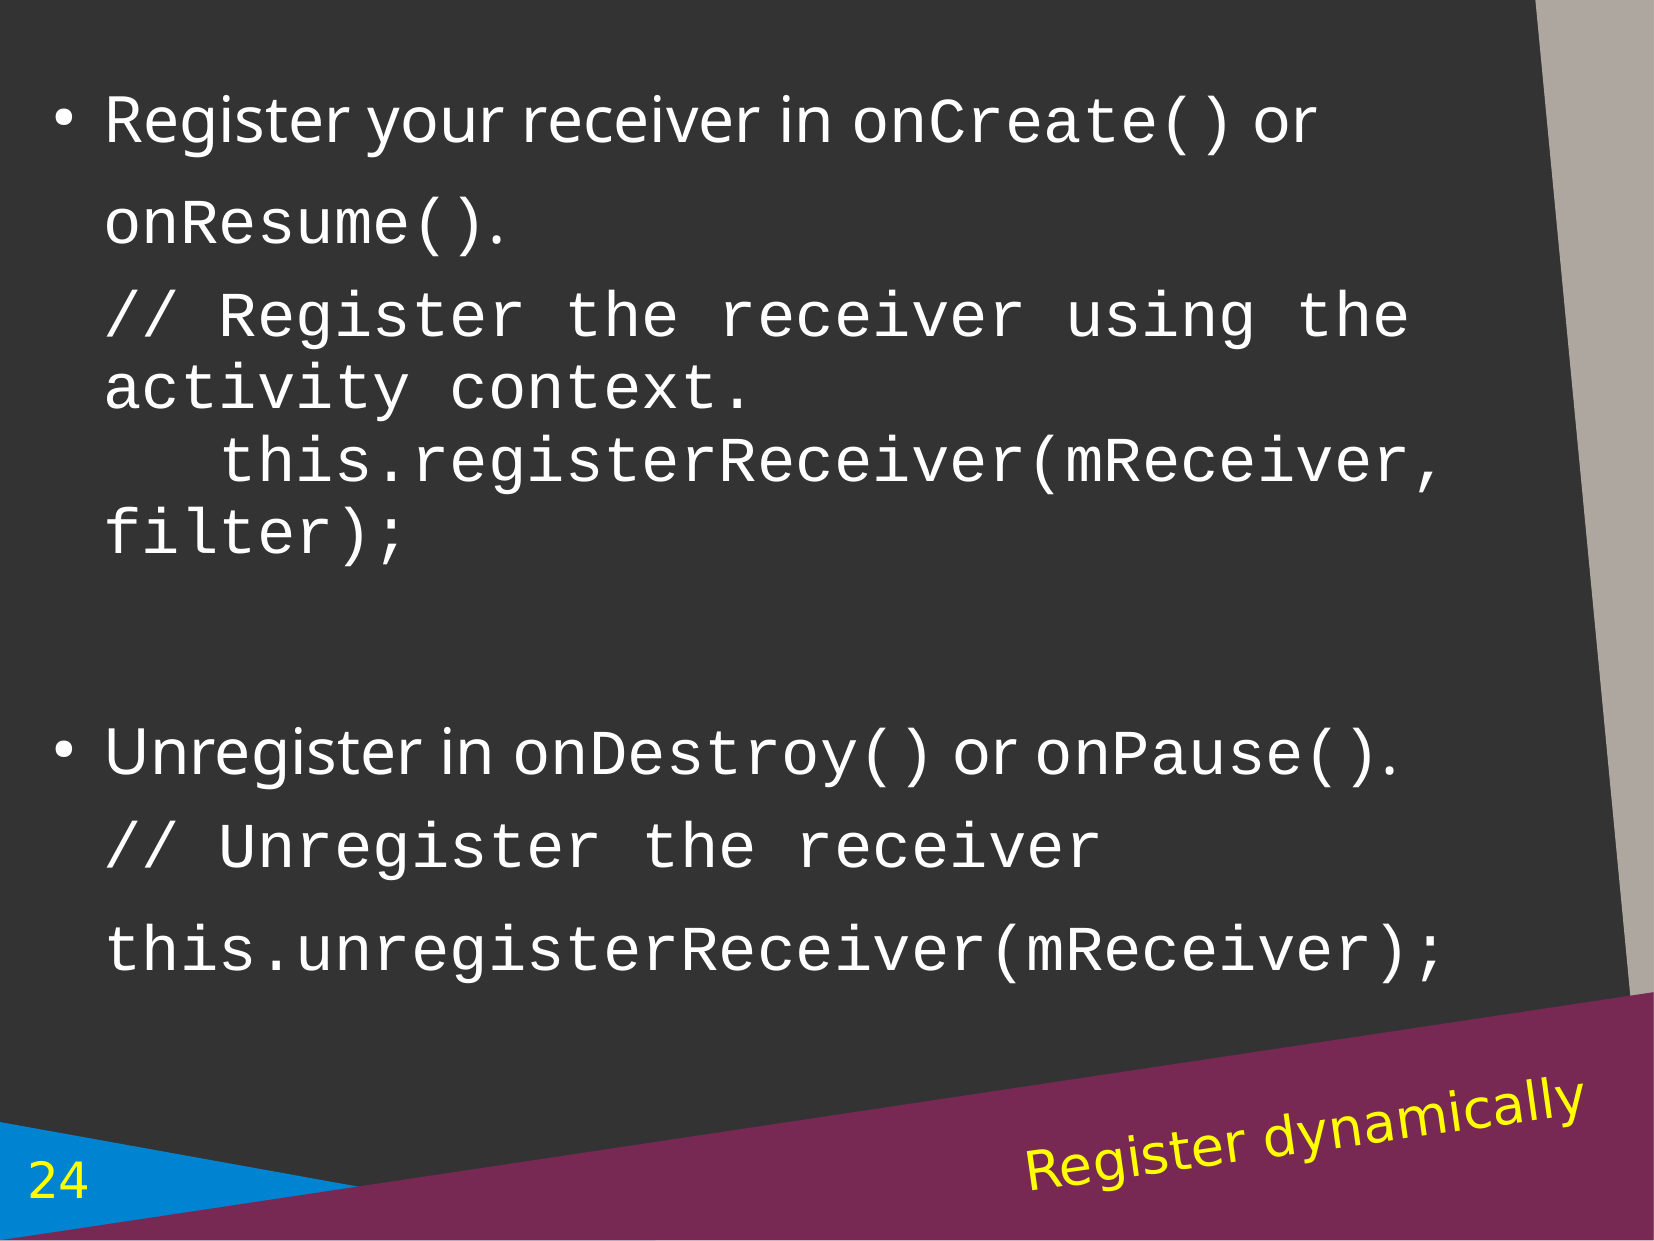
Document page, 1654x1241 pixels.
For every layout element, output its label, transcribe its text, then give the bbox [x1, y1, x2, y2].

title Register dynamically [956, 995, 1654, 1241]
list Register your receiver in onCreate() or onResume(). // Register the receiver using the activity context. this.registerReceiver(mReceiver, filter); Unregister in onDestroy() or onPause(). // Unregister the receiver this.unregisterReceiver(mReceiver); [35, 59, 1524, 993]
